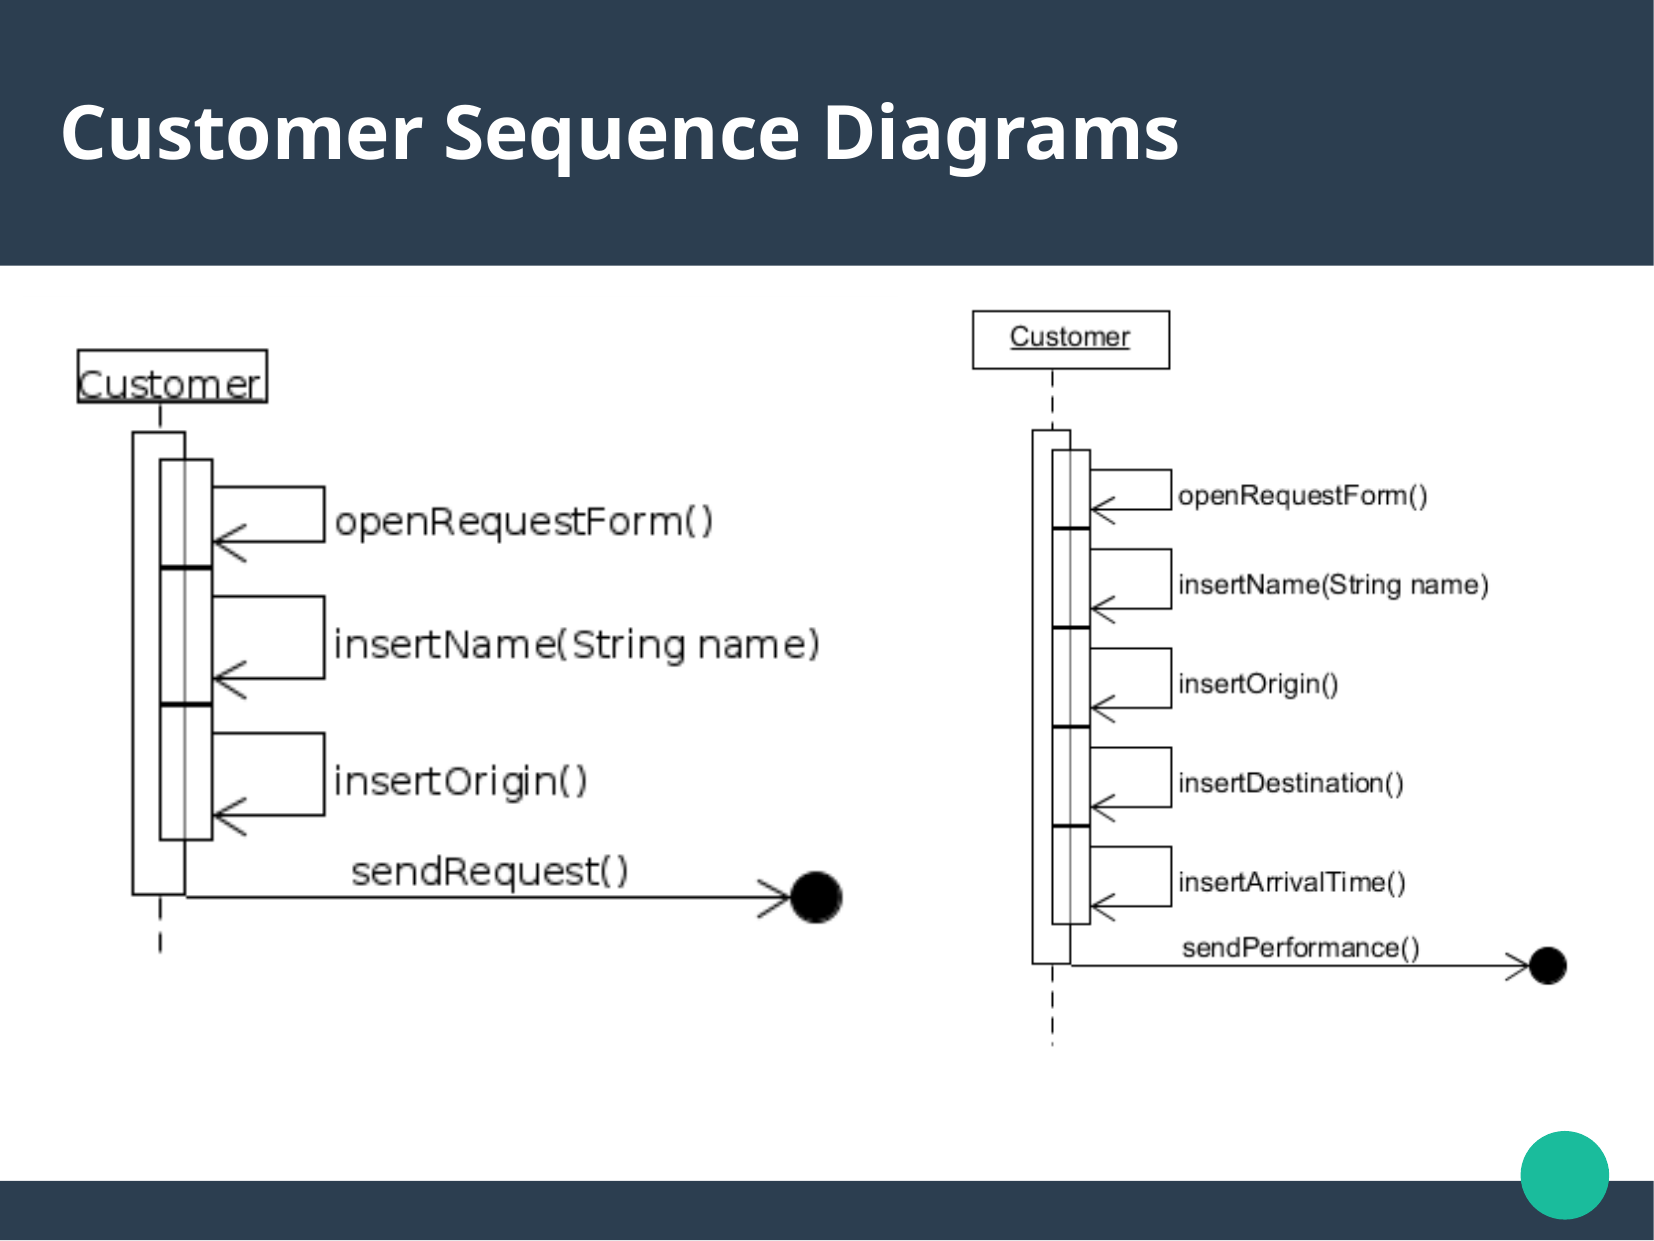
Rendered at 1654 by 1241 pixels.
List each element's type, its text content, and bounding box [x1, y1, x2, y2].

title Customer Sequence Diagrams [59, 49, 1595, 207]
picture [933, 271, 1607, 1124]
picture [23, 295, 898, 1061]
